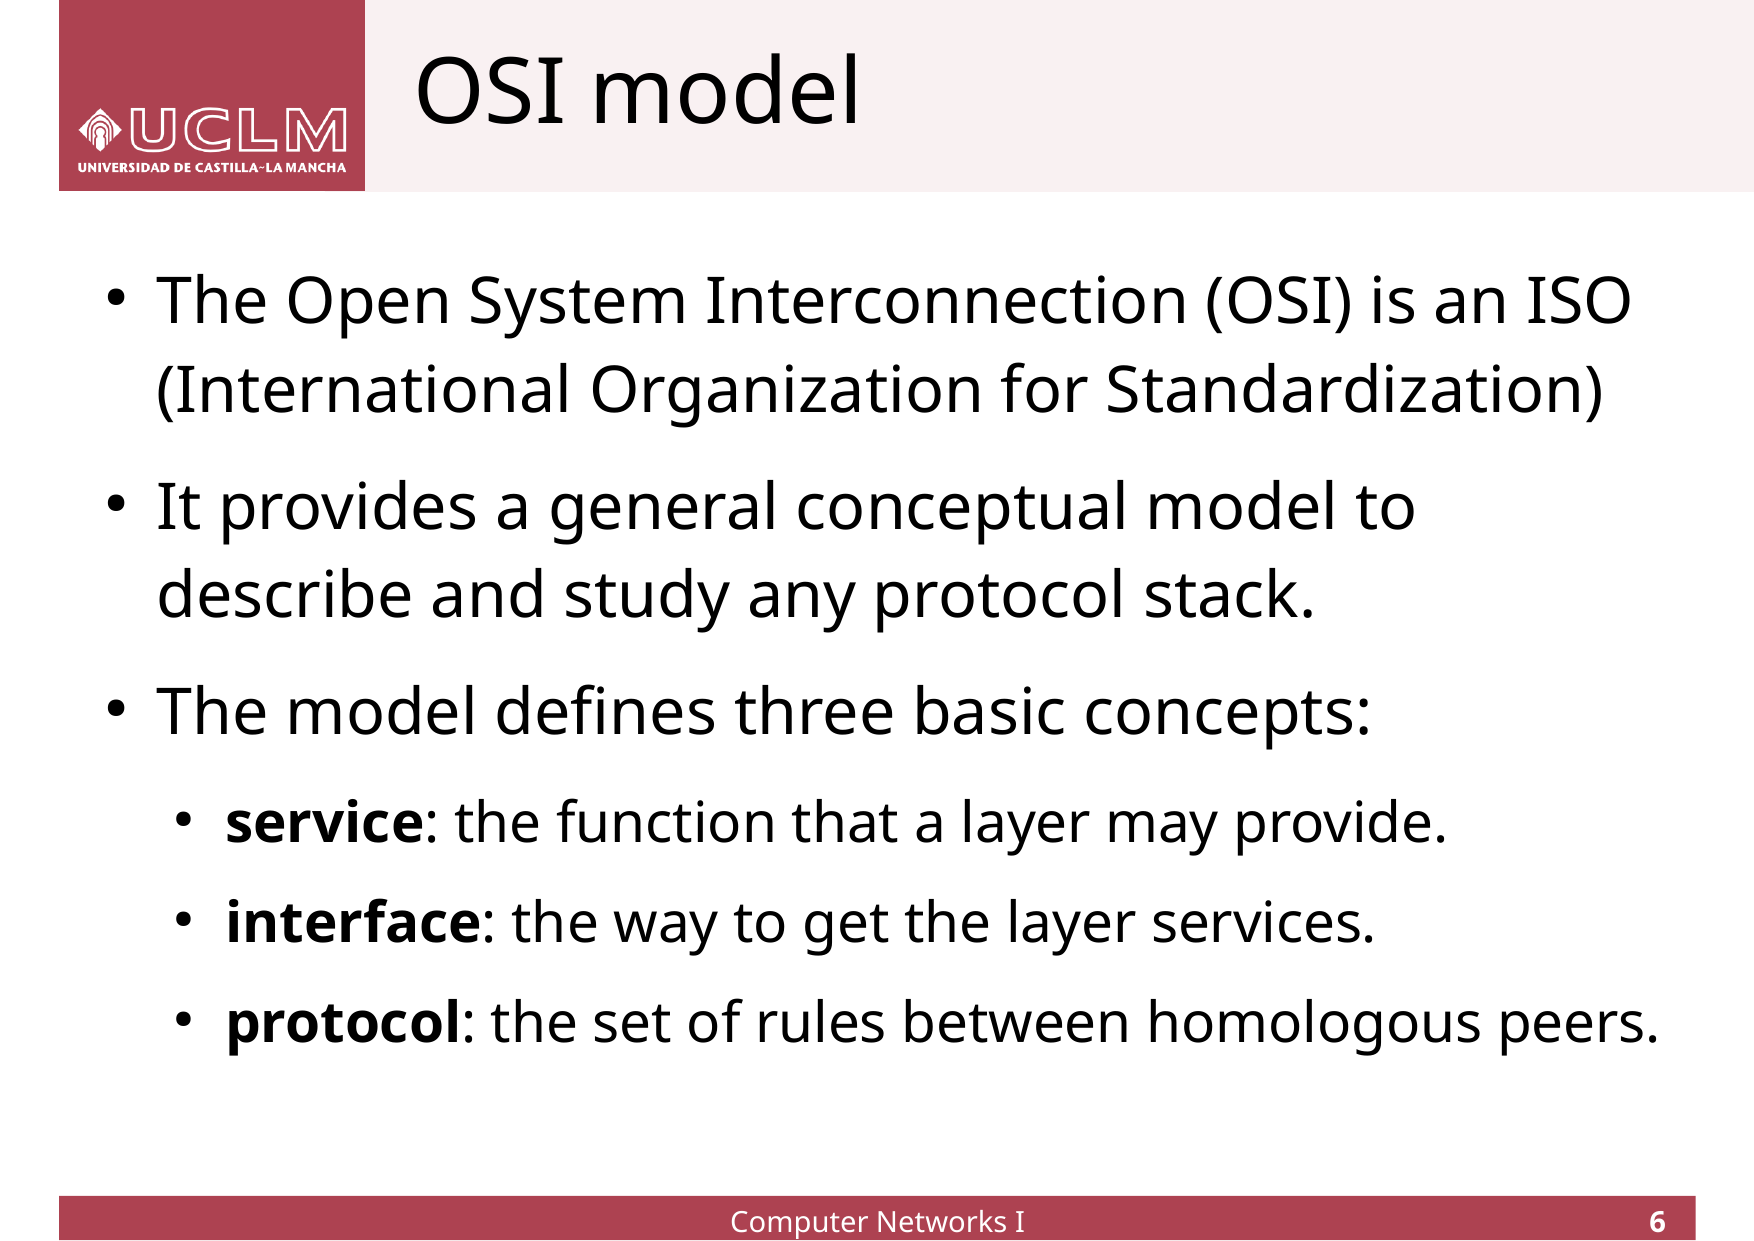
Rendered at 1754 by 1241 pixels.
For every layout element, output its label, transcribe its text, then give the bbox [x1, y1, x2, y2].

list The Open System Interconnection (OSI) is an ISO (International Organization for Standardization) It provides a general conceptual model to describe and study any protocol stack. The model defines three basic concepts: service: the function that a layer may provide. interface: the way to get the layer services. protocol: the set of rules between homologous peers. [87, 254, 1667, 1074]
picture [59, 0, 365, 191]
title OSI model [413, 0, 1667, 198]
